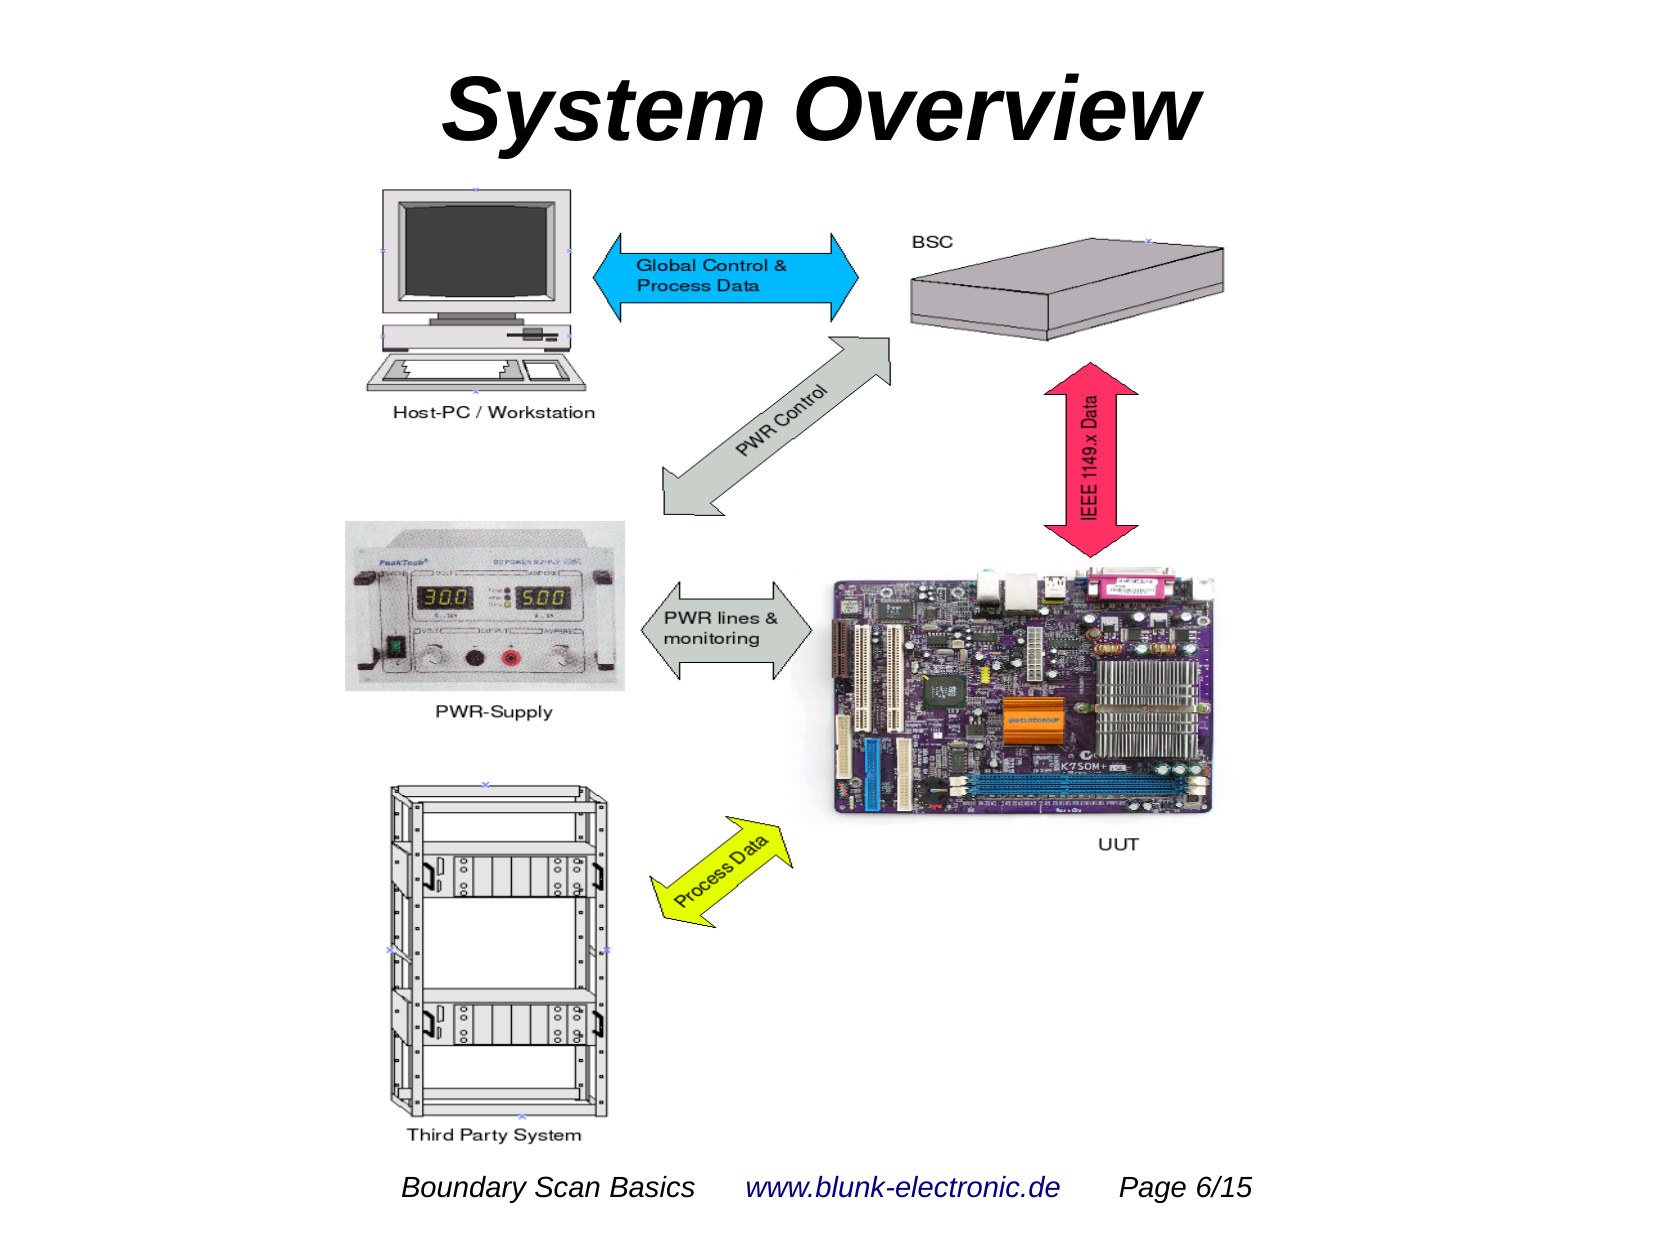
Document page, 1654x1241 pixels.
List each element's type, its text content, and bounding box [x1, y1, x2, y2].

title System Overview [76, 5, 1565, 213]
text_box Boundary Scan Basics www.blunk-electronic.de Page <number>/15 [29, 1163, 1625, 1216]
picture [281, 213, 1329, 1163]
